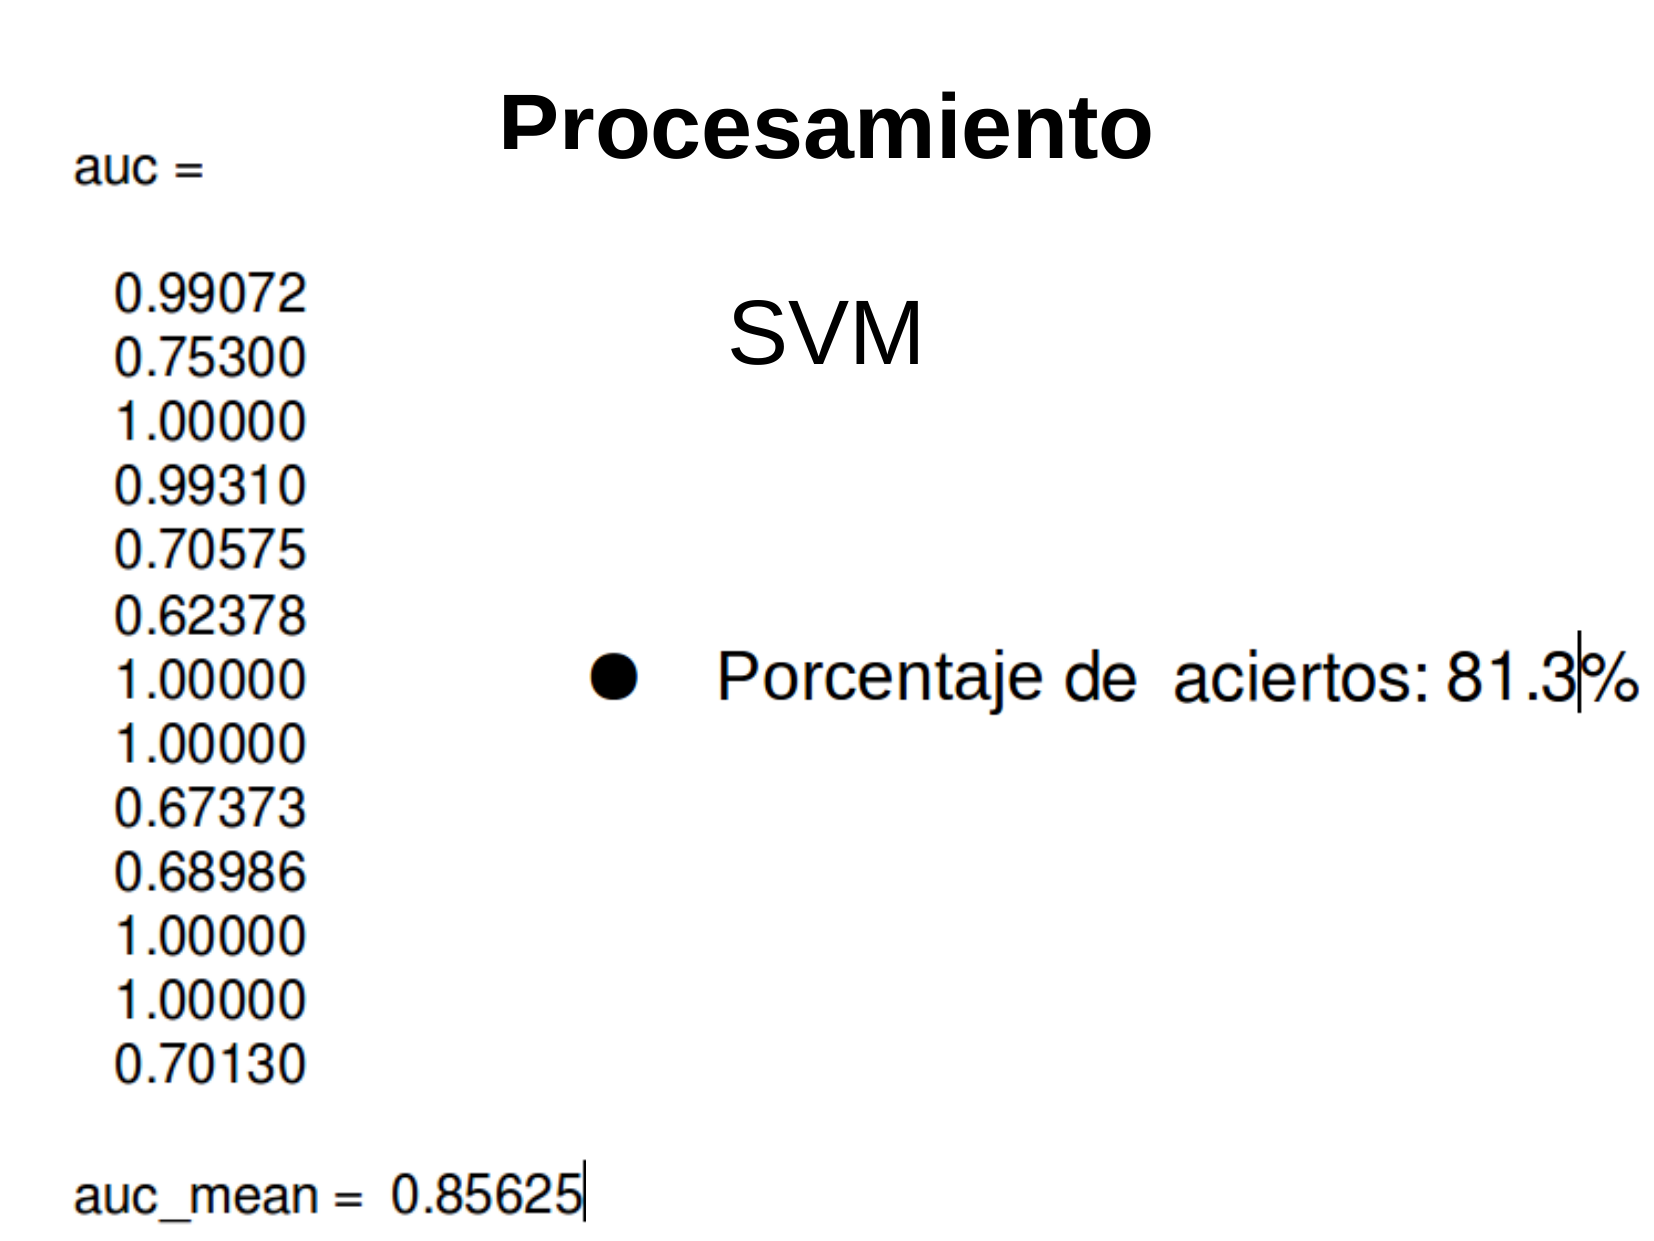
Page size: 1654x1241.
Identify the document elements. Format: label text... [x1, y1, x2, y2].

title Procesamiento SVM [82, 76, 1571, 384]
picture [588, 629, 1654, 719]
picture [70, 149, 586, 1229]
